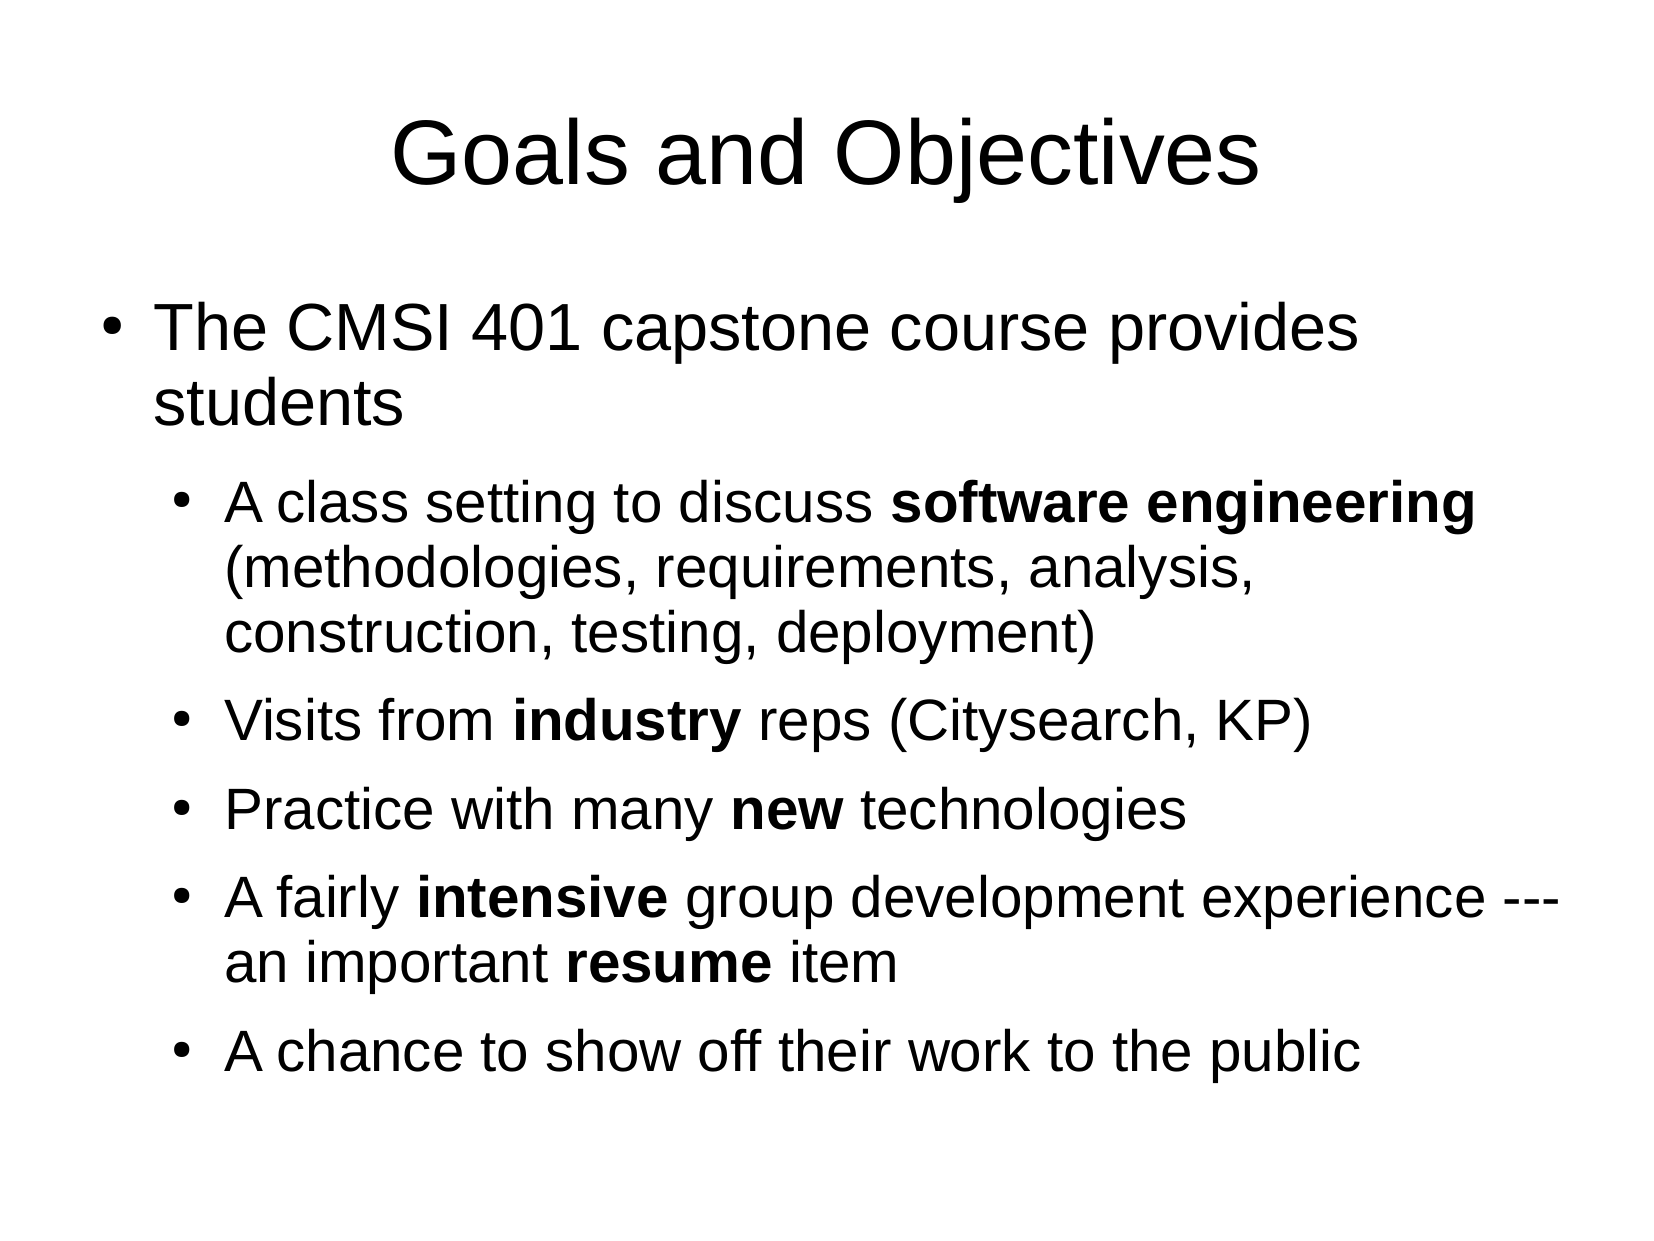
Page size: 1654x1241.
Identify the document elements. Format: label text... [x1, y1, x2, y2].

list The CMSI 401 capstone course provides students A class setting to discuss software engineering (methodologies, requirements, analysis, construction, testing, deployment) Visits from industry reps (Citysearch, KP) Practice with many new technologies A fairly intensive group development experience --- an important resume item A chance to show off their work to the public [82, 290, 1571, 1094]
title Goals and Objectives [82, 56, 1571, 250]
